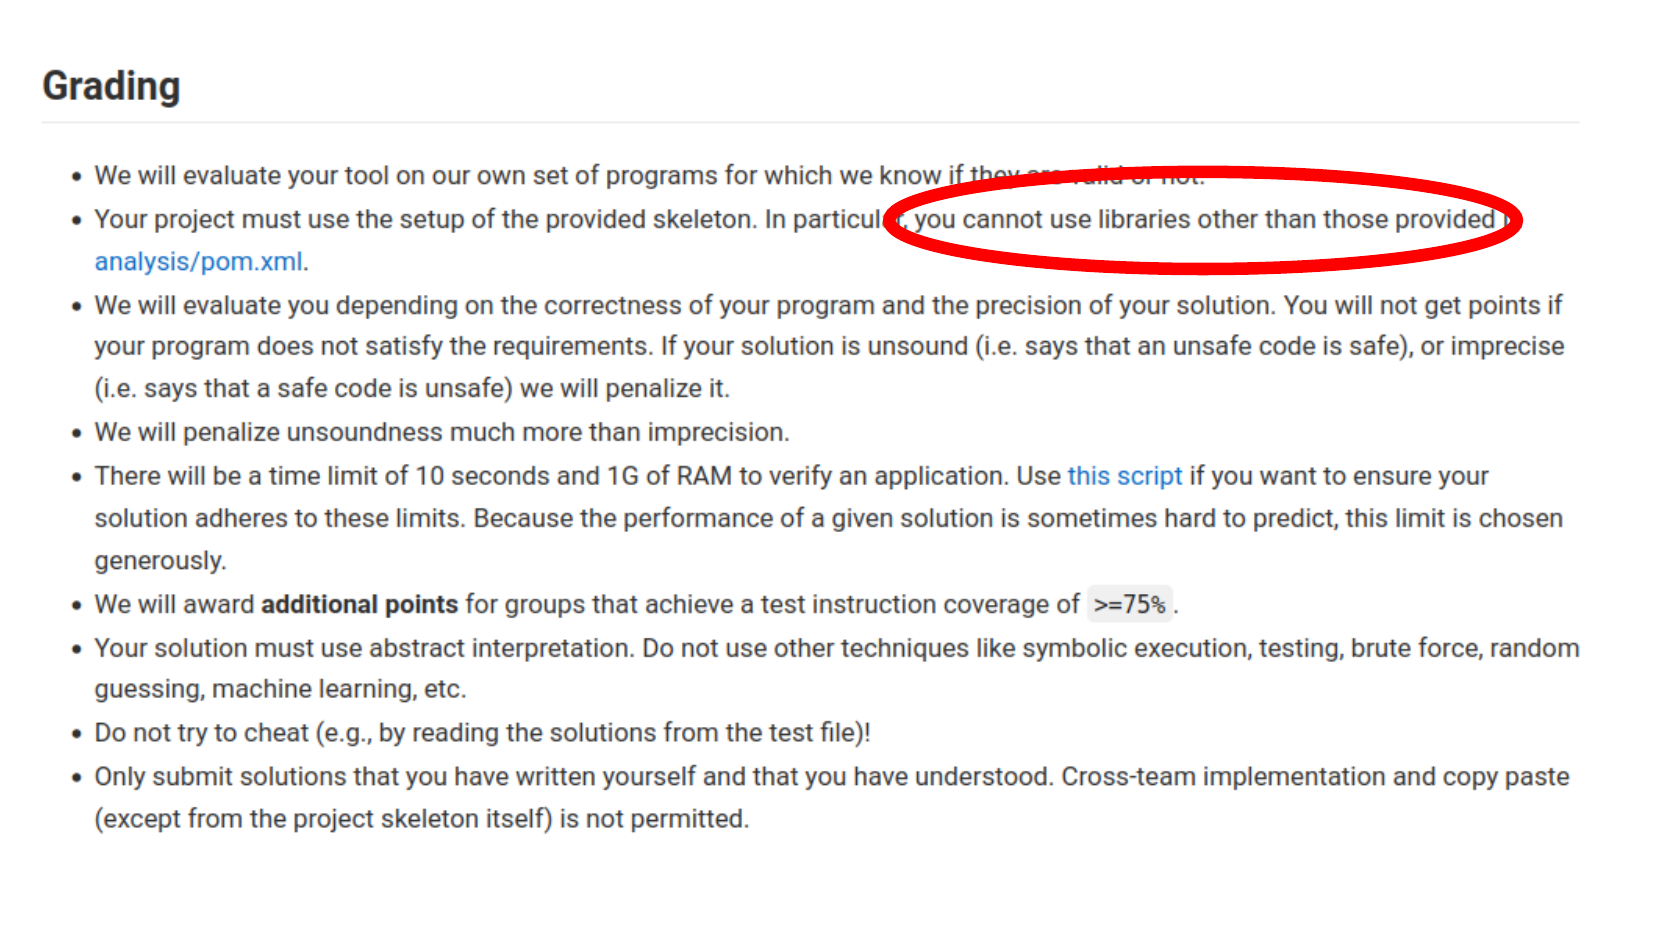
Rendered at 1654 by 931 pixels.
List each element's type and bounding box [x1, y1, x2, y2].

picture [23, 53, 1600, 856]
